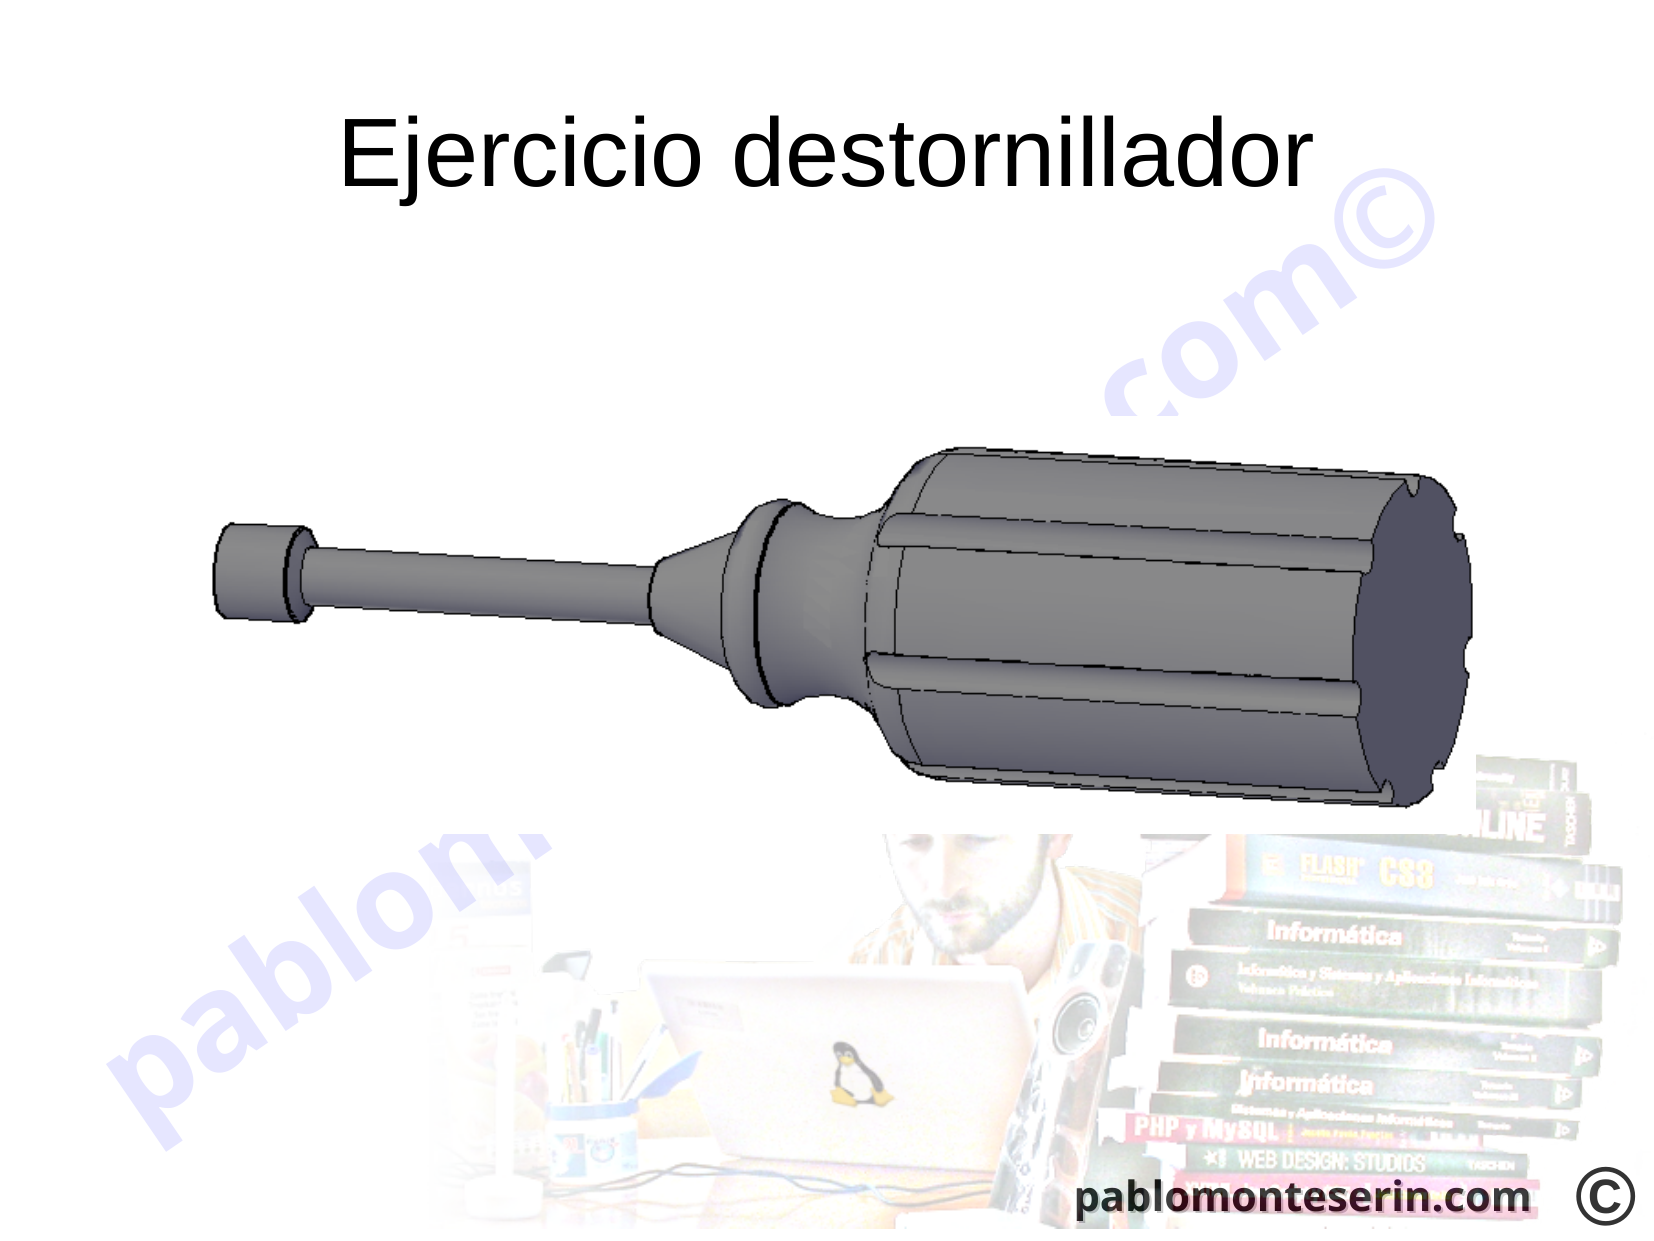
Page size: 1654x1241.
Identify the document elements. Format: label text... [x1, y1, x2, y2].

picture [194, 416, 1654, 1229]
title Ejercicio destornillador [82, 49, 1571, 257]
